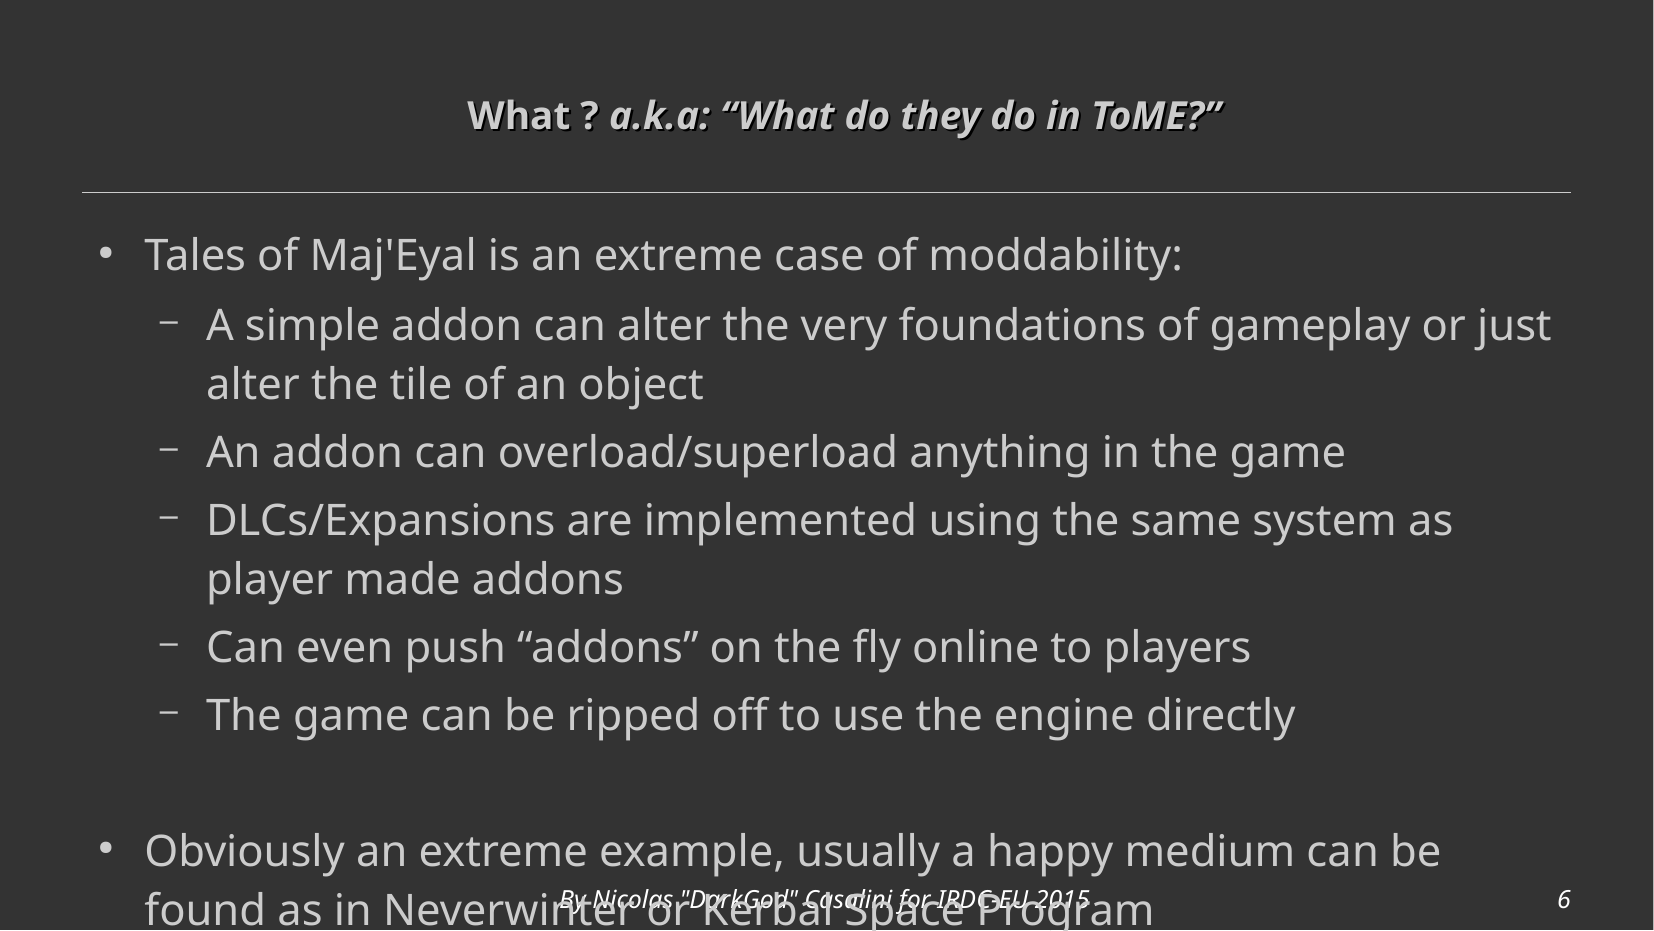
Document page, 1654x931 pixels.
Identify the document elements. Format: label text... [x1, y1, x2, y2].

list Tales of Maj'Eyal is an extreme case of moddability: A simple addon can alter the very foundations of gameplay or just alter the tile of an object An addon can overload/superload anything in the game DLCs/Expansions are implemented using the same system as player made addons Can even push “addons” on the fly online to players The game can be ripped off to use the engine directly Obviously an extreme example, usually a happy medium can be found as in Neverwinter or Kerbal Space Program [82, 224, 1571, 931]
title What ? a.k.a: “What do they do in ToME?” [82, 37, 1571, 193]
